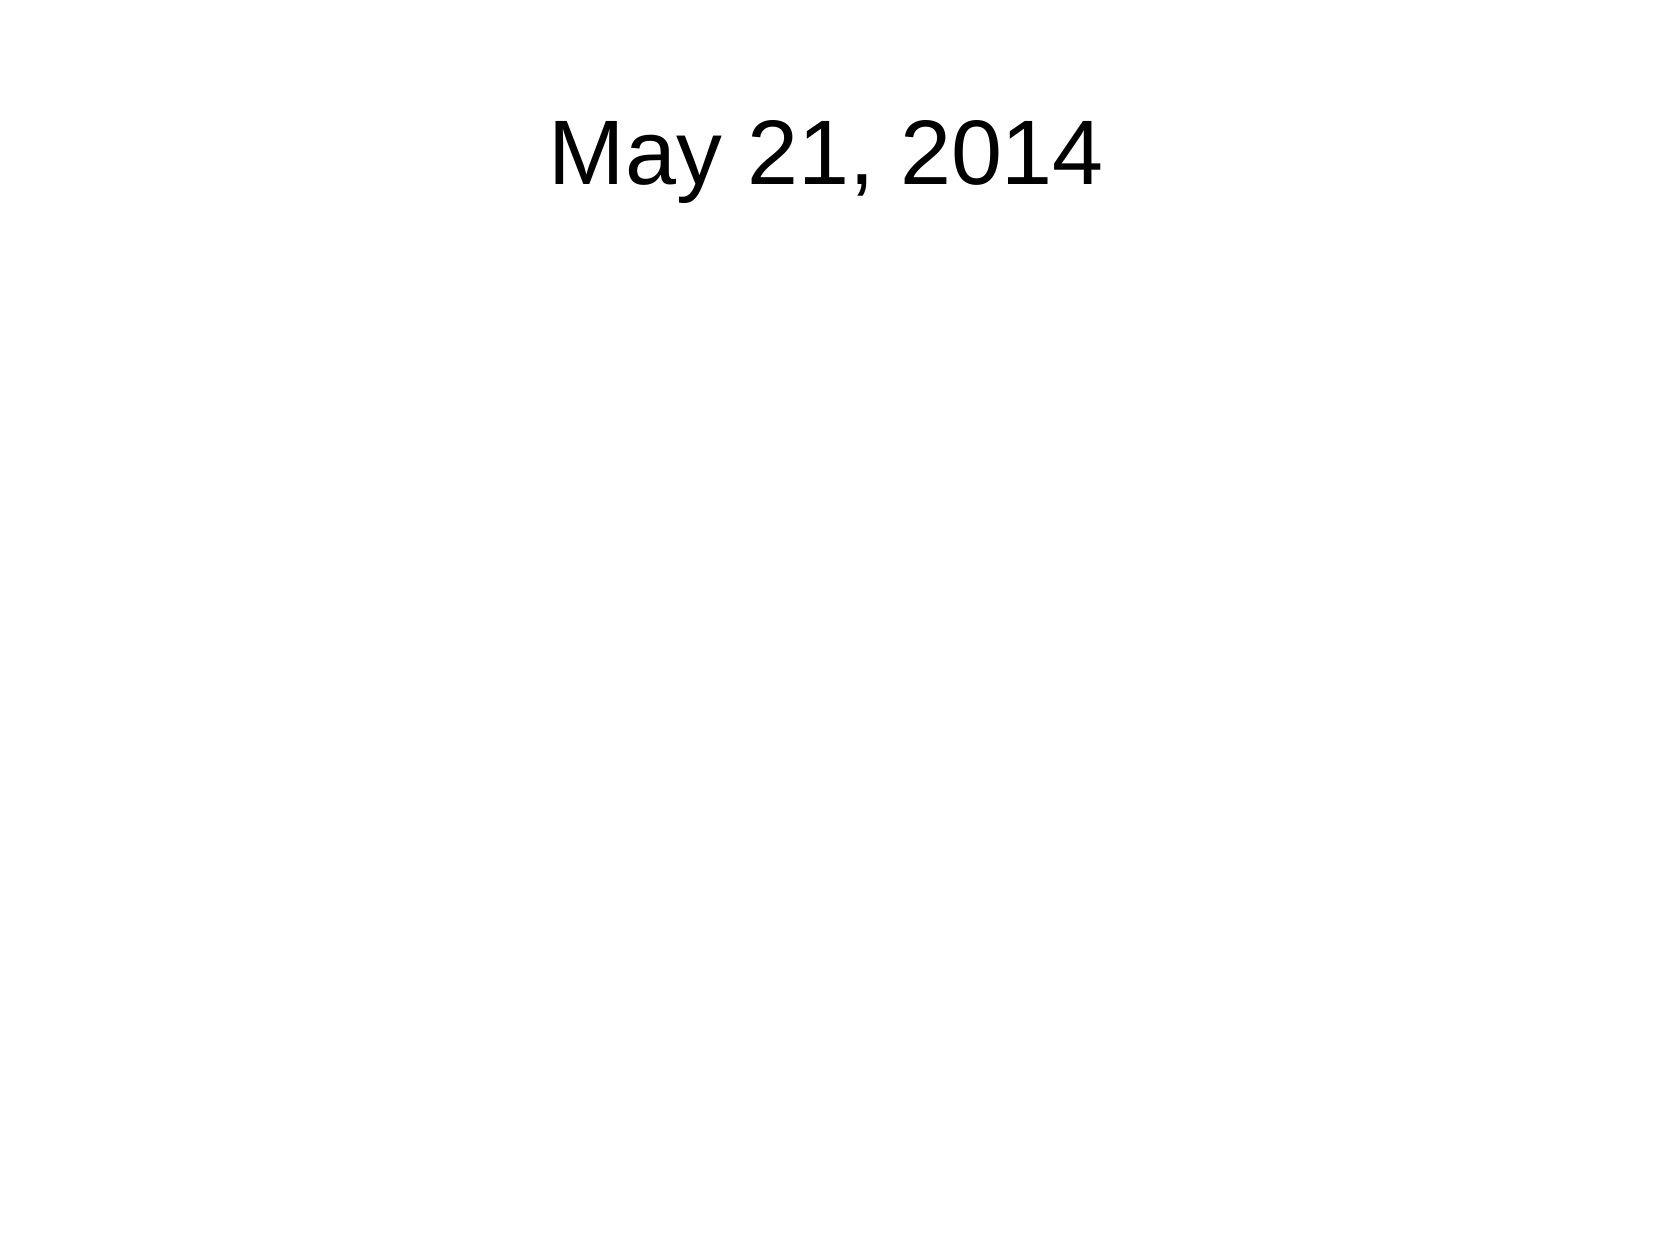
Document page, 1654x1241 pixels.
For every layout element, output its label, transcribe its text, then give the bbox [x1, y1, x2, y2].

title May 21, 2014 [82, 49, 1571, 257]
